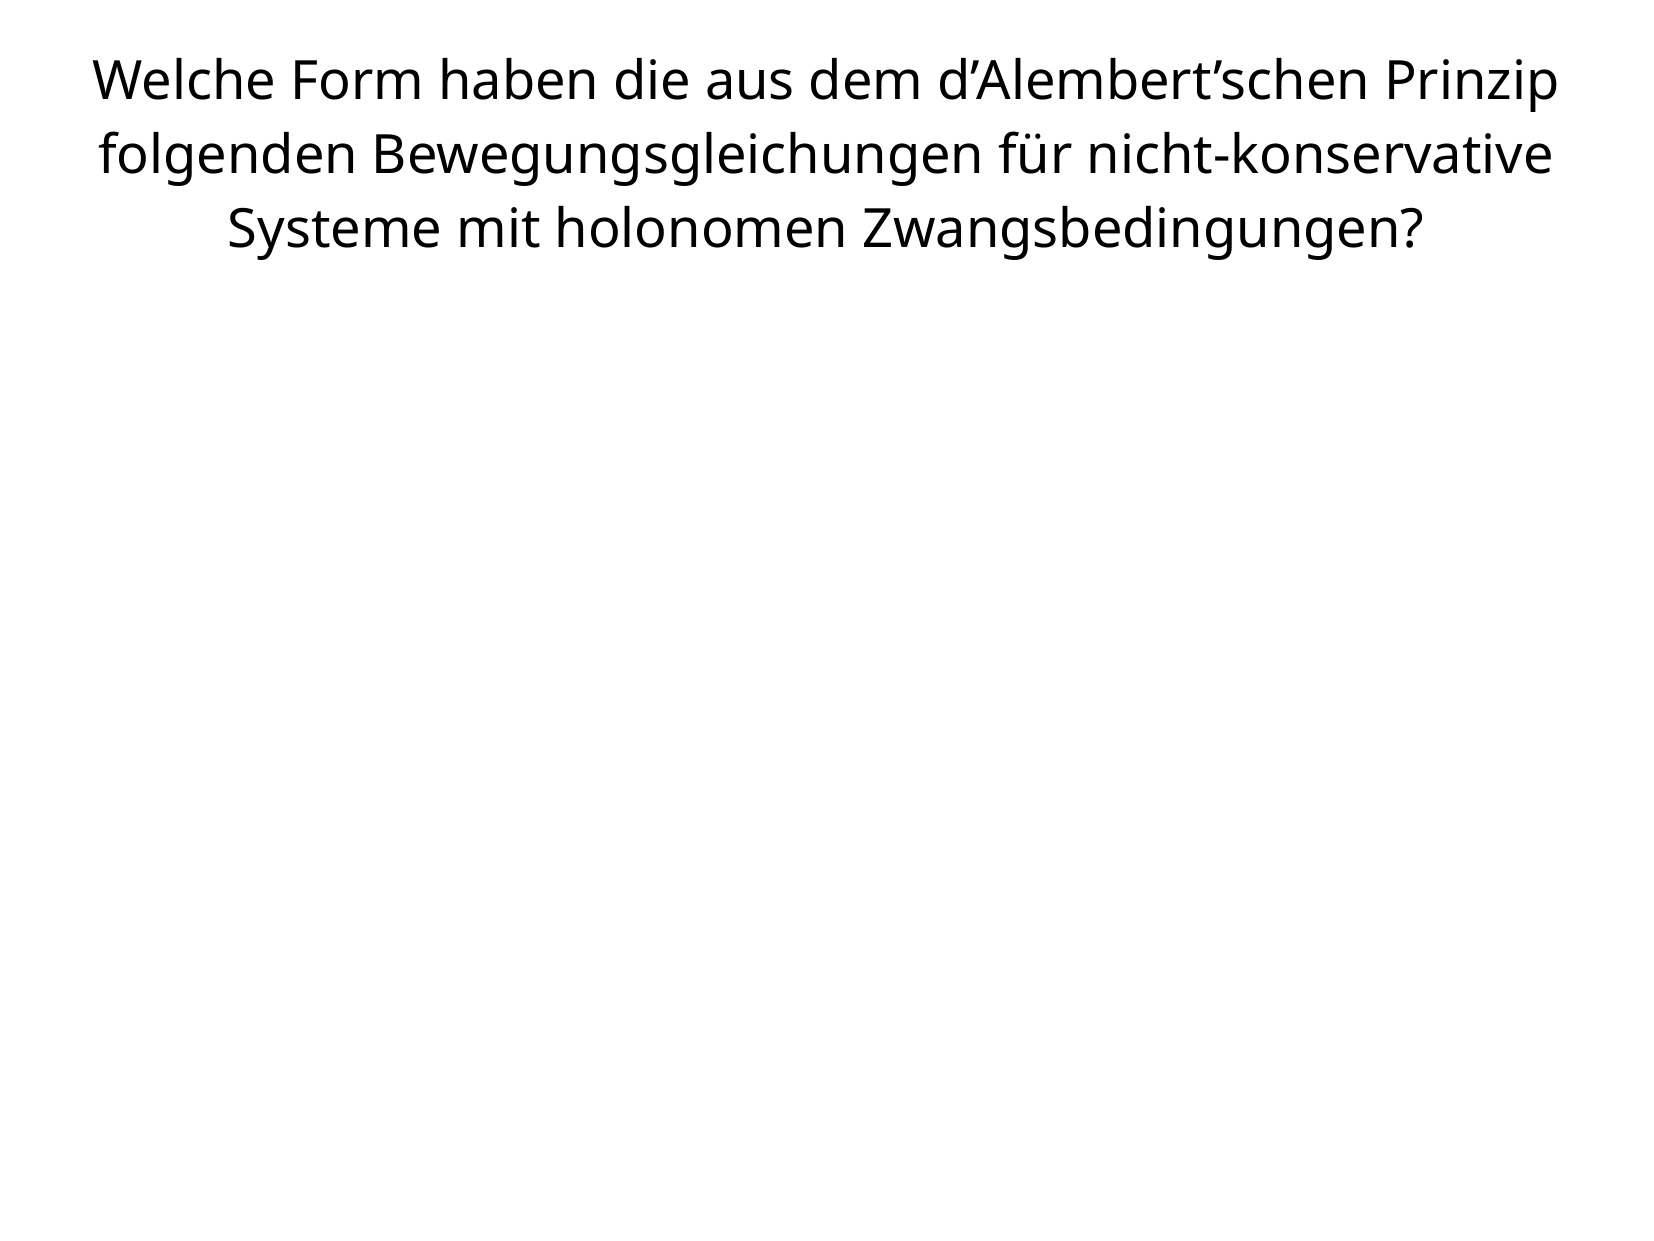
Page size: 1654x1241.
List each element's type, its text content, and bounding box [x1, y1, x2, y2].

title Welche Form haben die aus dem d’Alembert’schen Prinzip folgenden Bewegungsgleichungen für nicht-konservative Systeme mit holonomen Zwangsbedingungen? [82, 23, 1571, 283]
